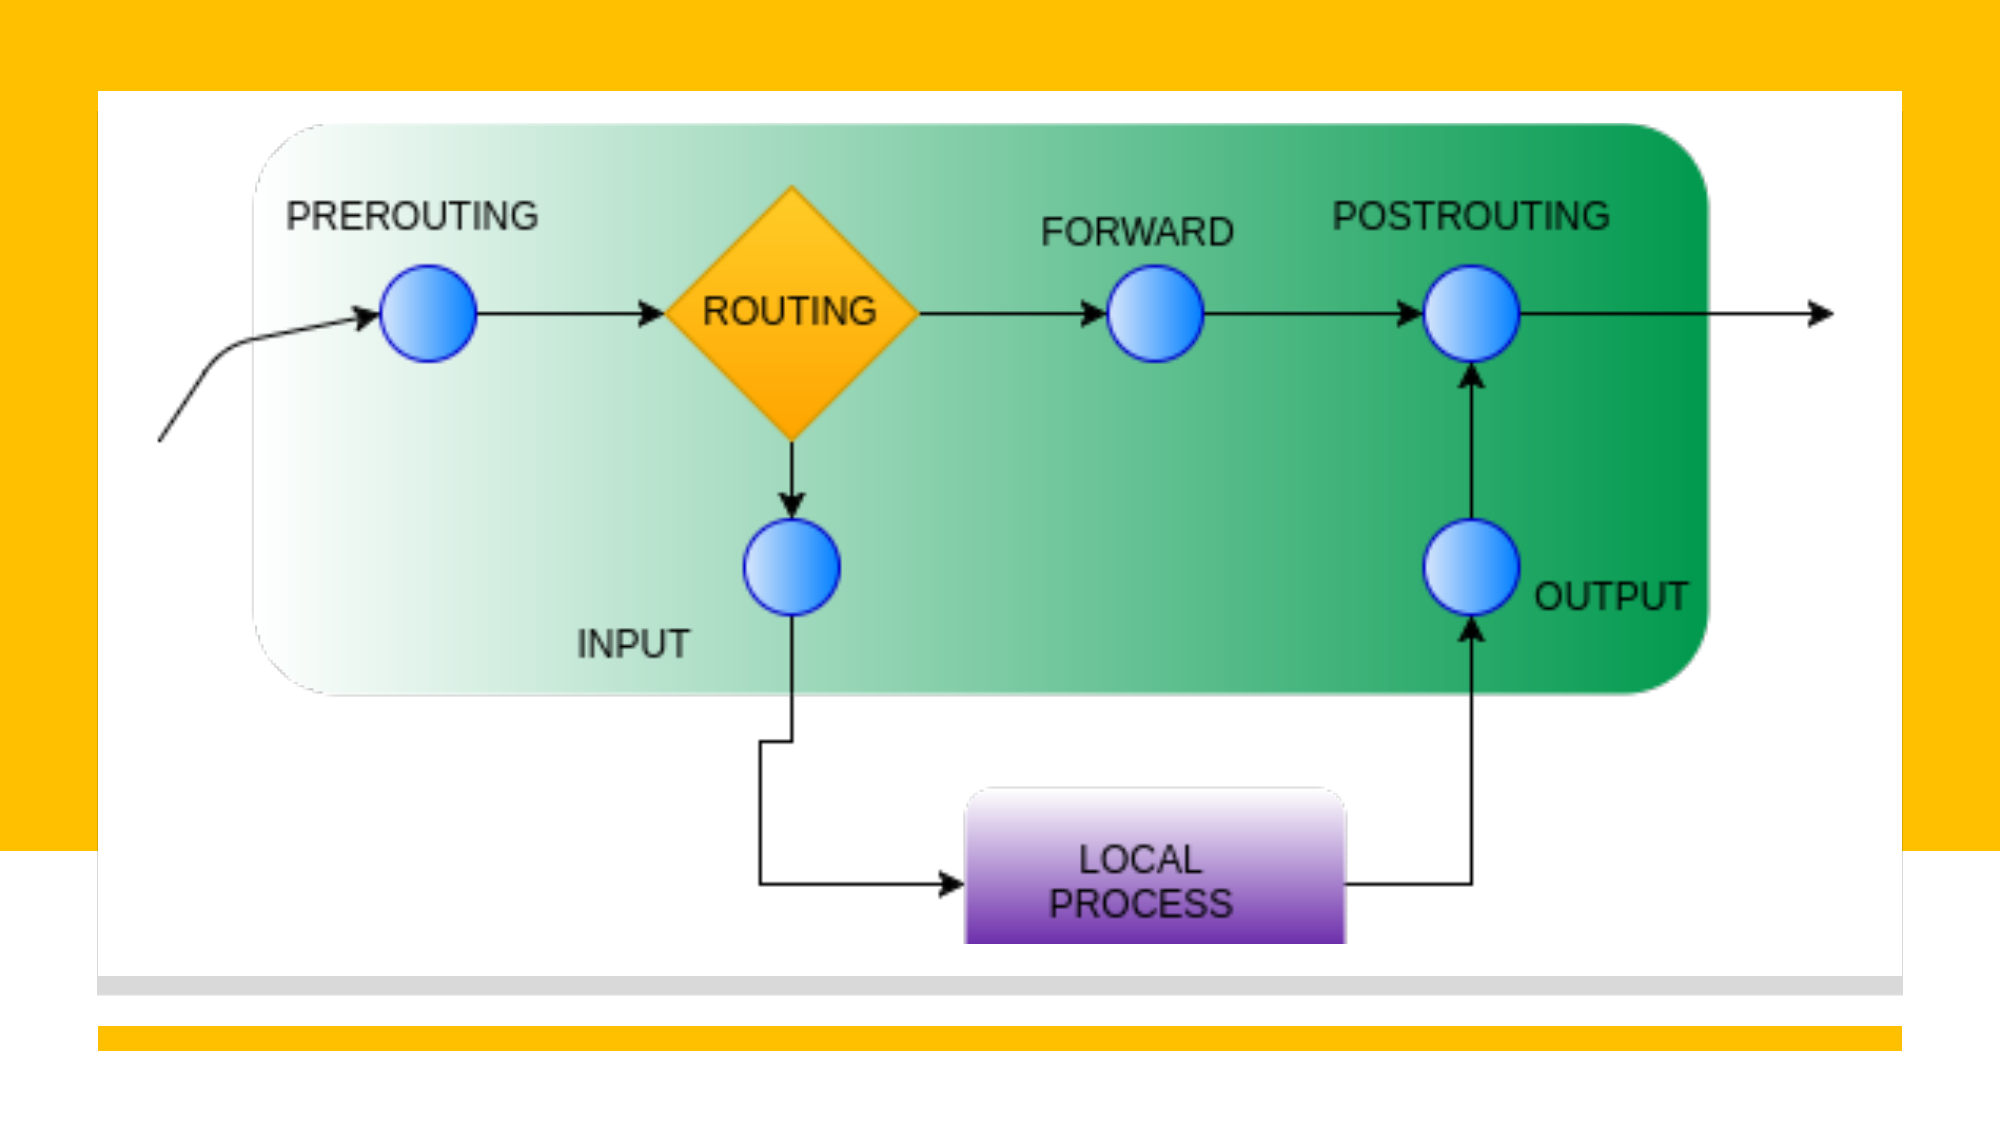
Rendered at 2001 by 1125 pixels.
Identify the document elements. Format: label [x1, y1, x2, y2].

picture [137, 123, 1863, 944]
text_box [0, 0, 2000, 1125]
